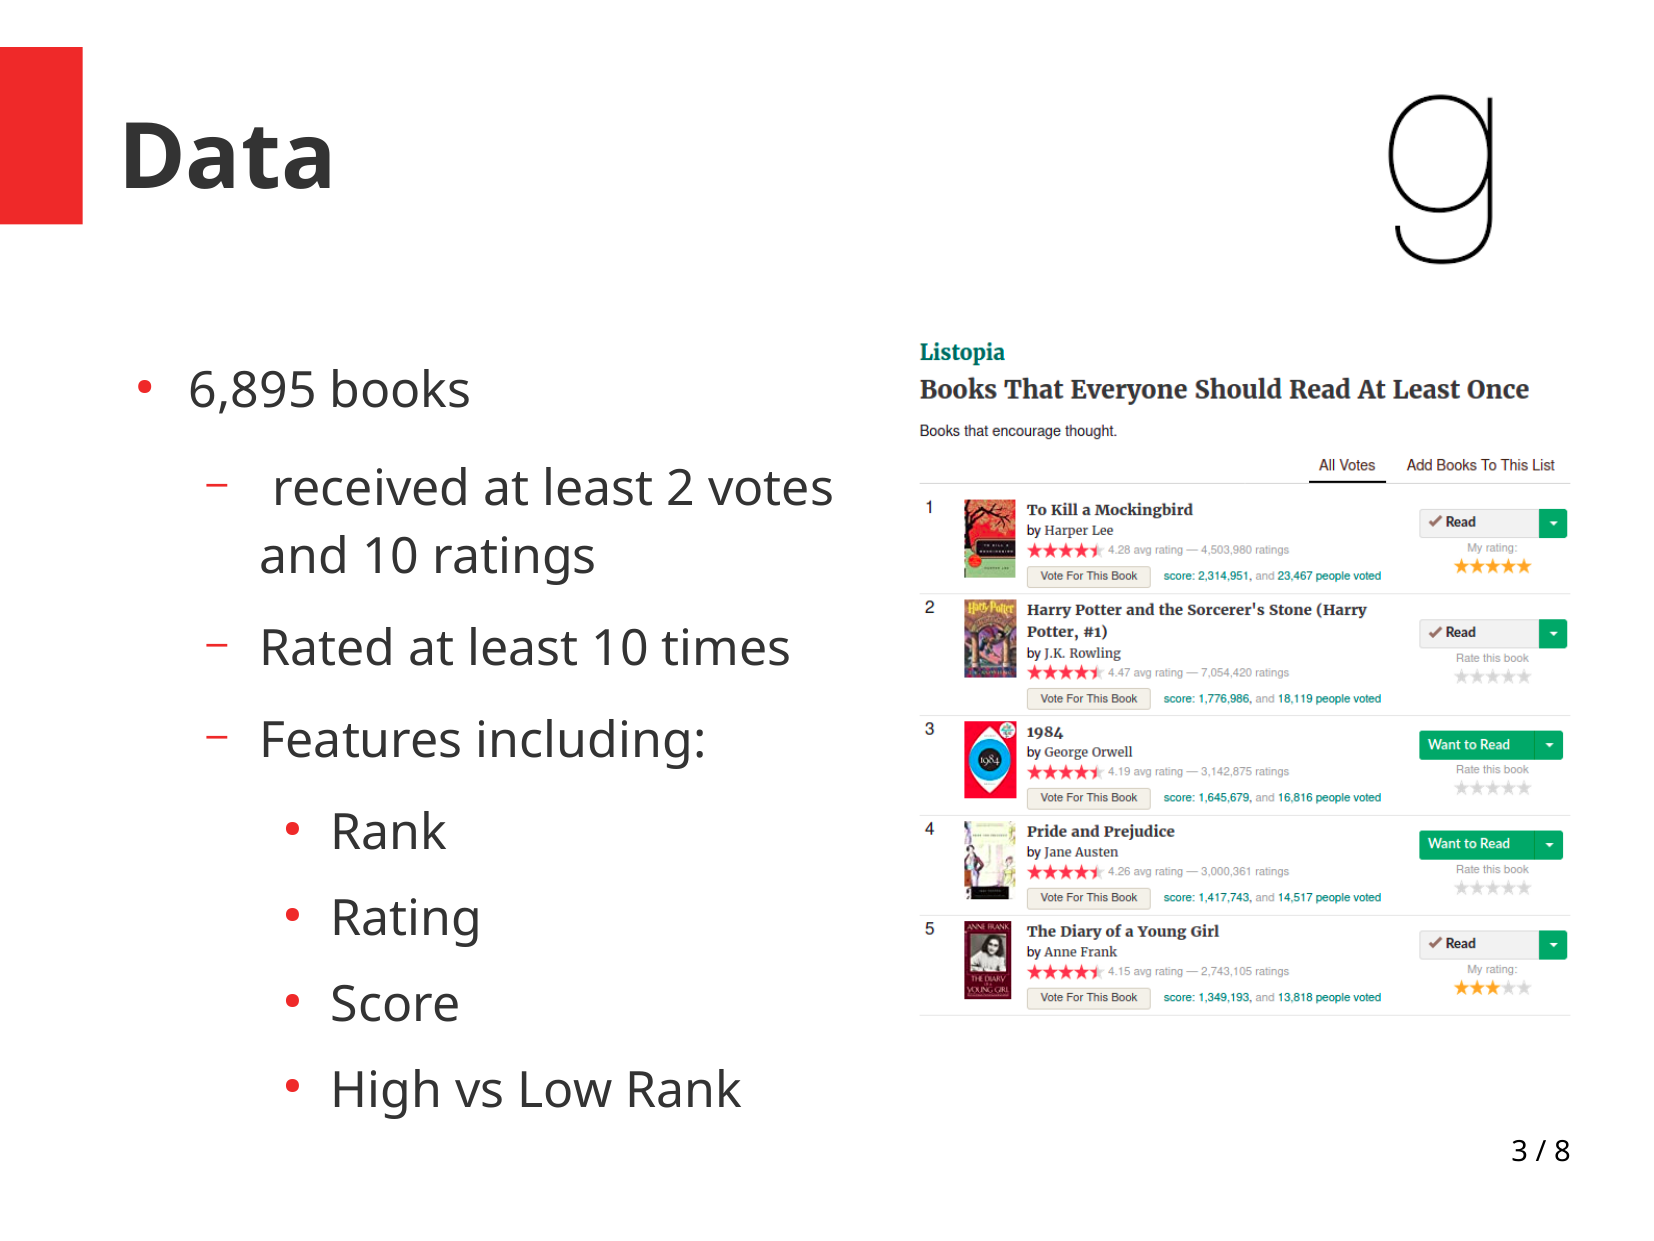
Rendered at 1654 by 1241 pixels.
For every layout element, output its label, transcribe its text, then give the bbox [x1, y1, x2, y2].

title Data [118, 49, 1305, 257]
picture [1305, 44, 1576, 316]
picture [903, 332, 1586, 1021]
list 6,895 books received at least 2 votes and 10 ratings Rated at least 10 times Features including: Rank Rating Score High vs Low Rank [118, 354, 901, 1074]
